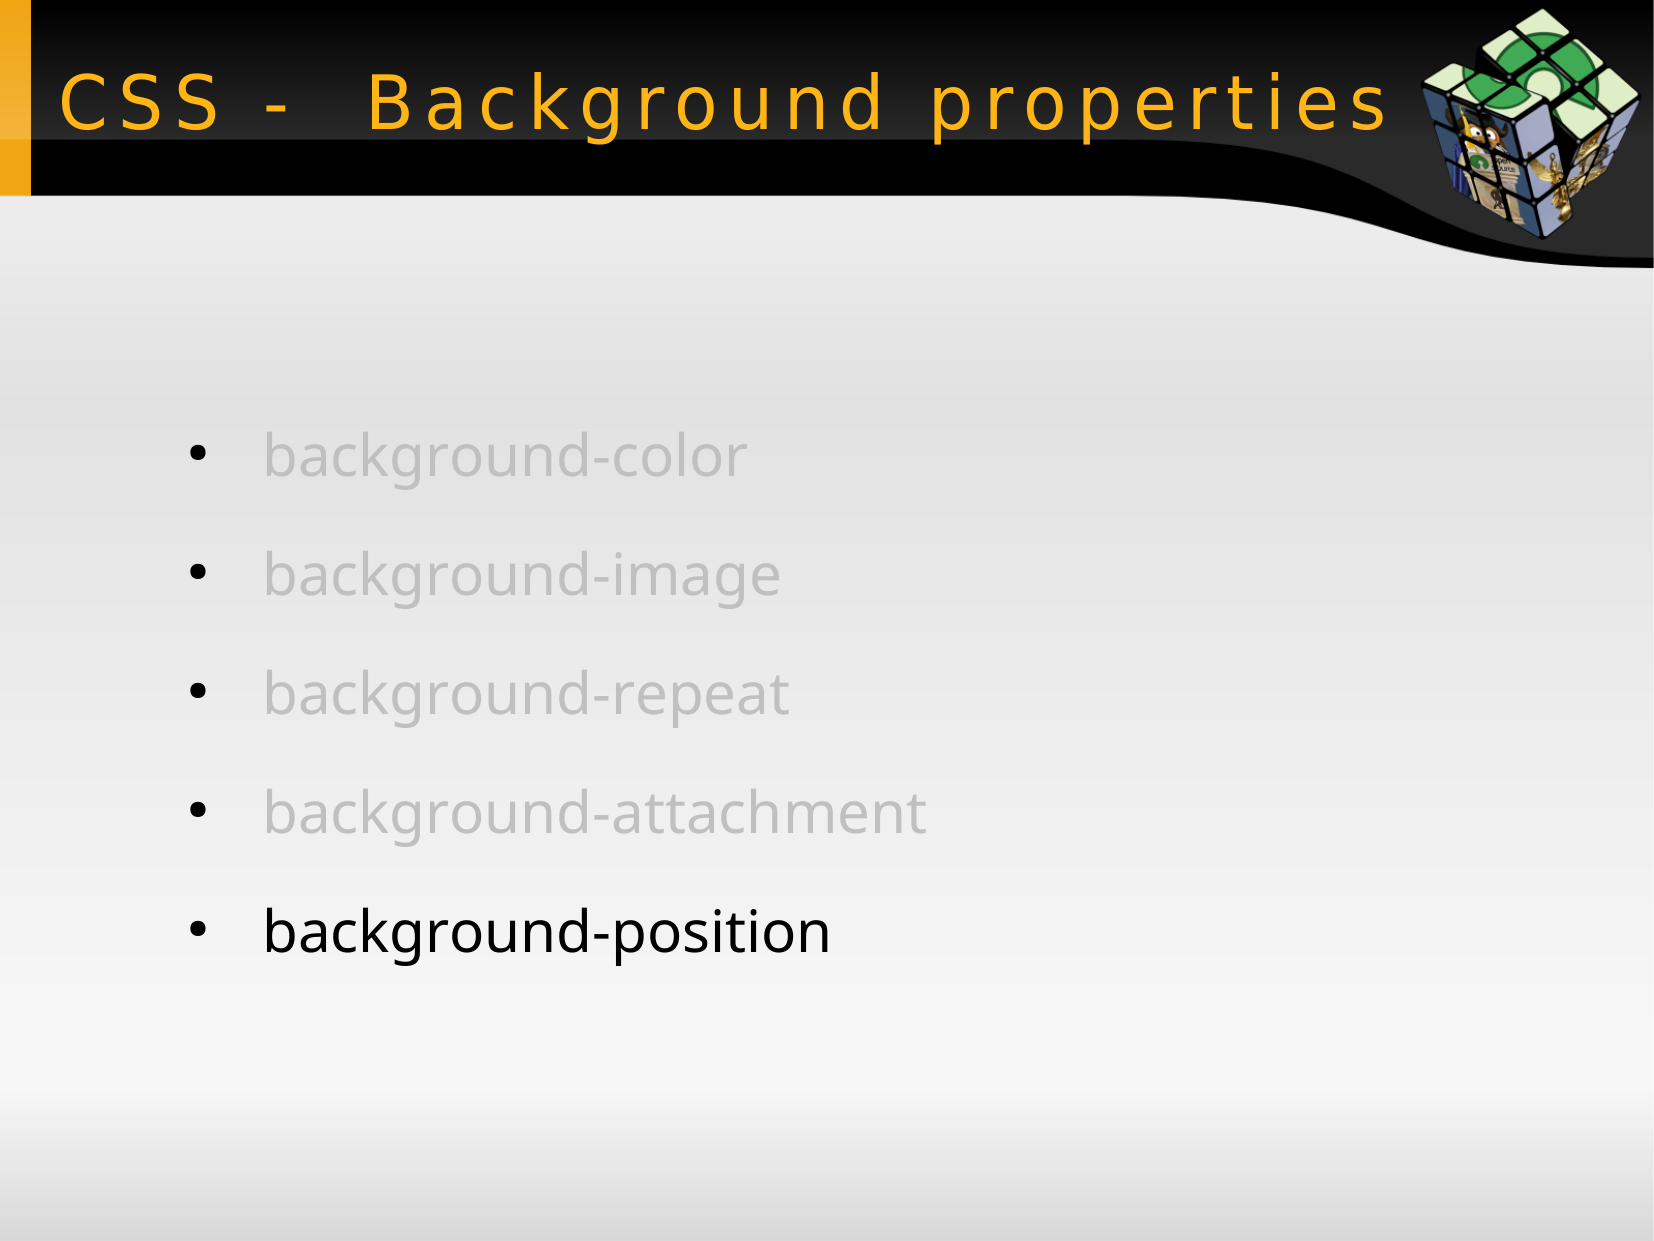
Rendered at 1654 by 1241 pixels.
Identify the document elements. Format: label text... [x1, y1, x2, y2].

title CSS - Background properties [59, 29, 1501, 178]
subtitle background-color background-image background-repeat background-attachment background-position [187, 375, 1576, 1201]
picture [0, 0, 1654, 1241]
